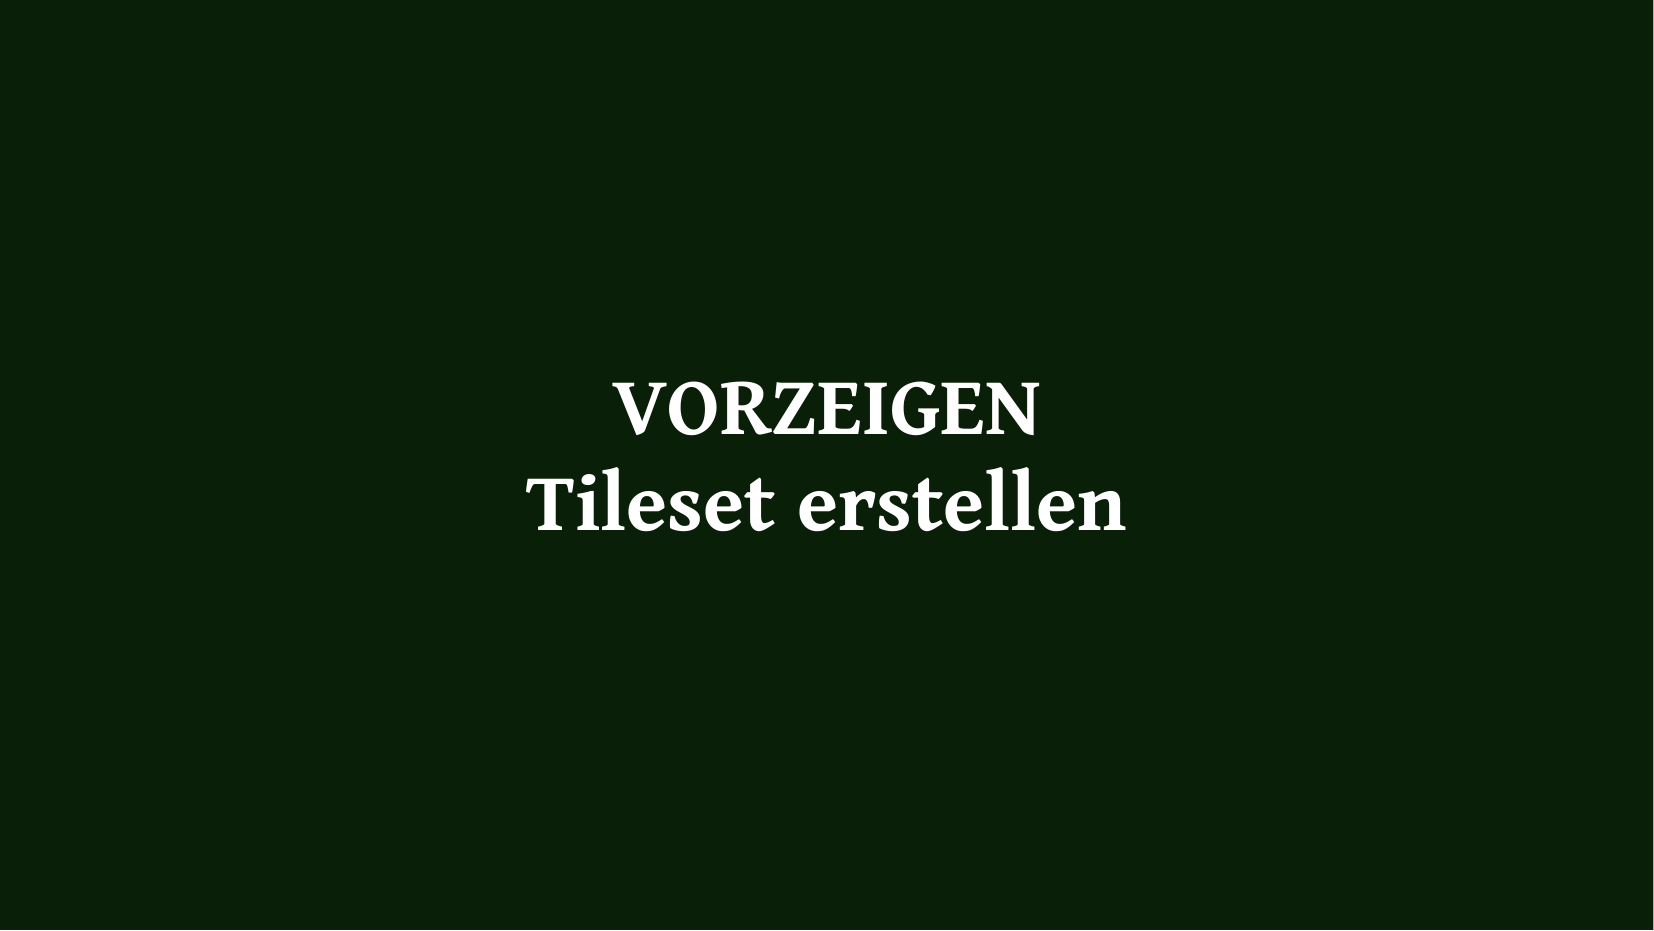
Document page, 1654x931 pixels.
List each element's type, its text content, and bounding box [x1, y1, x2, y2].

title VORZEIGEN Tileset erstellen [82, 59, 1571, 857]
